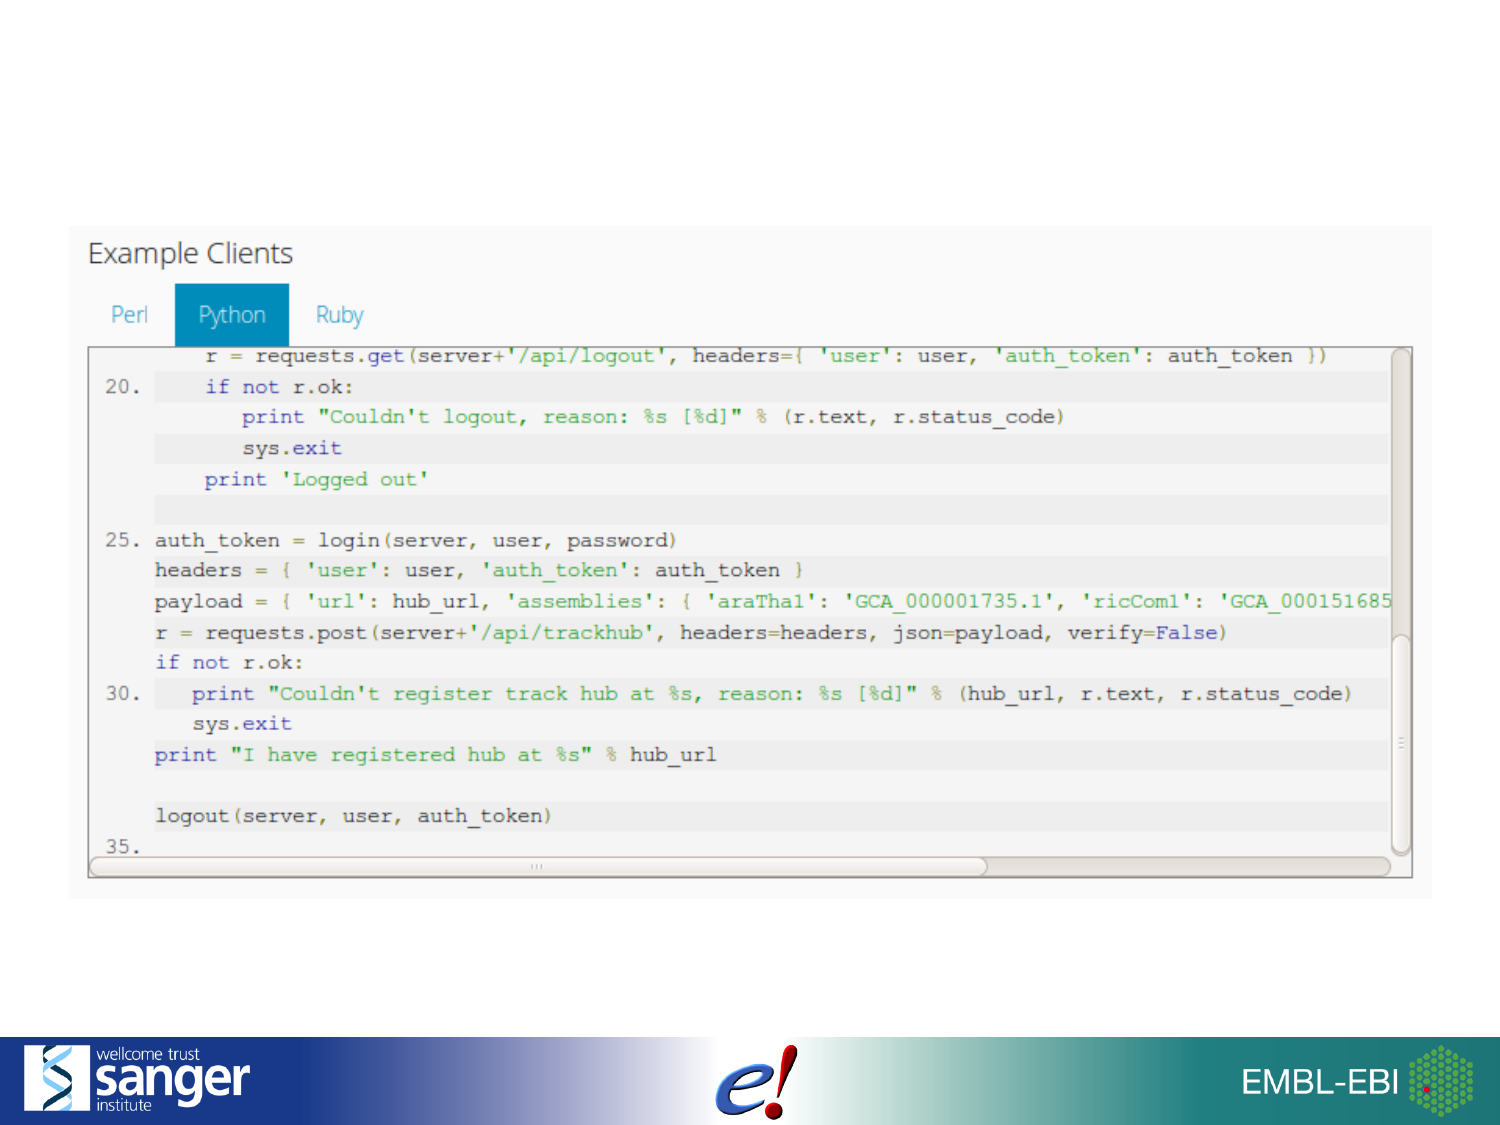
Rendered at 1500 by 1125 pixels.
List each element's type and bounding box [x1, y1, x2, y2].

picture [69, 226, 1432, 899]
picture [0, 1037, 1500, 1125]
